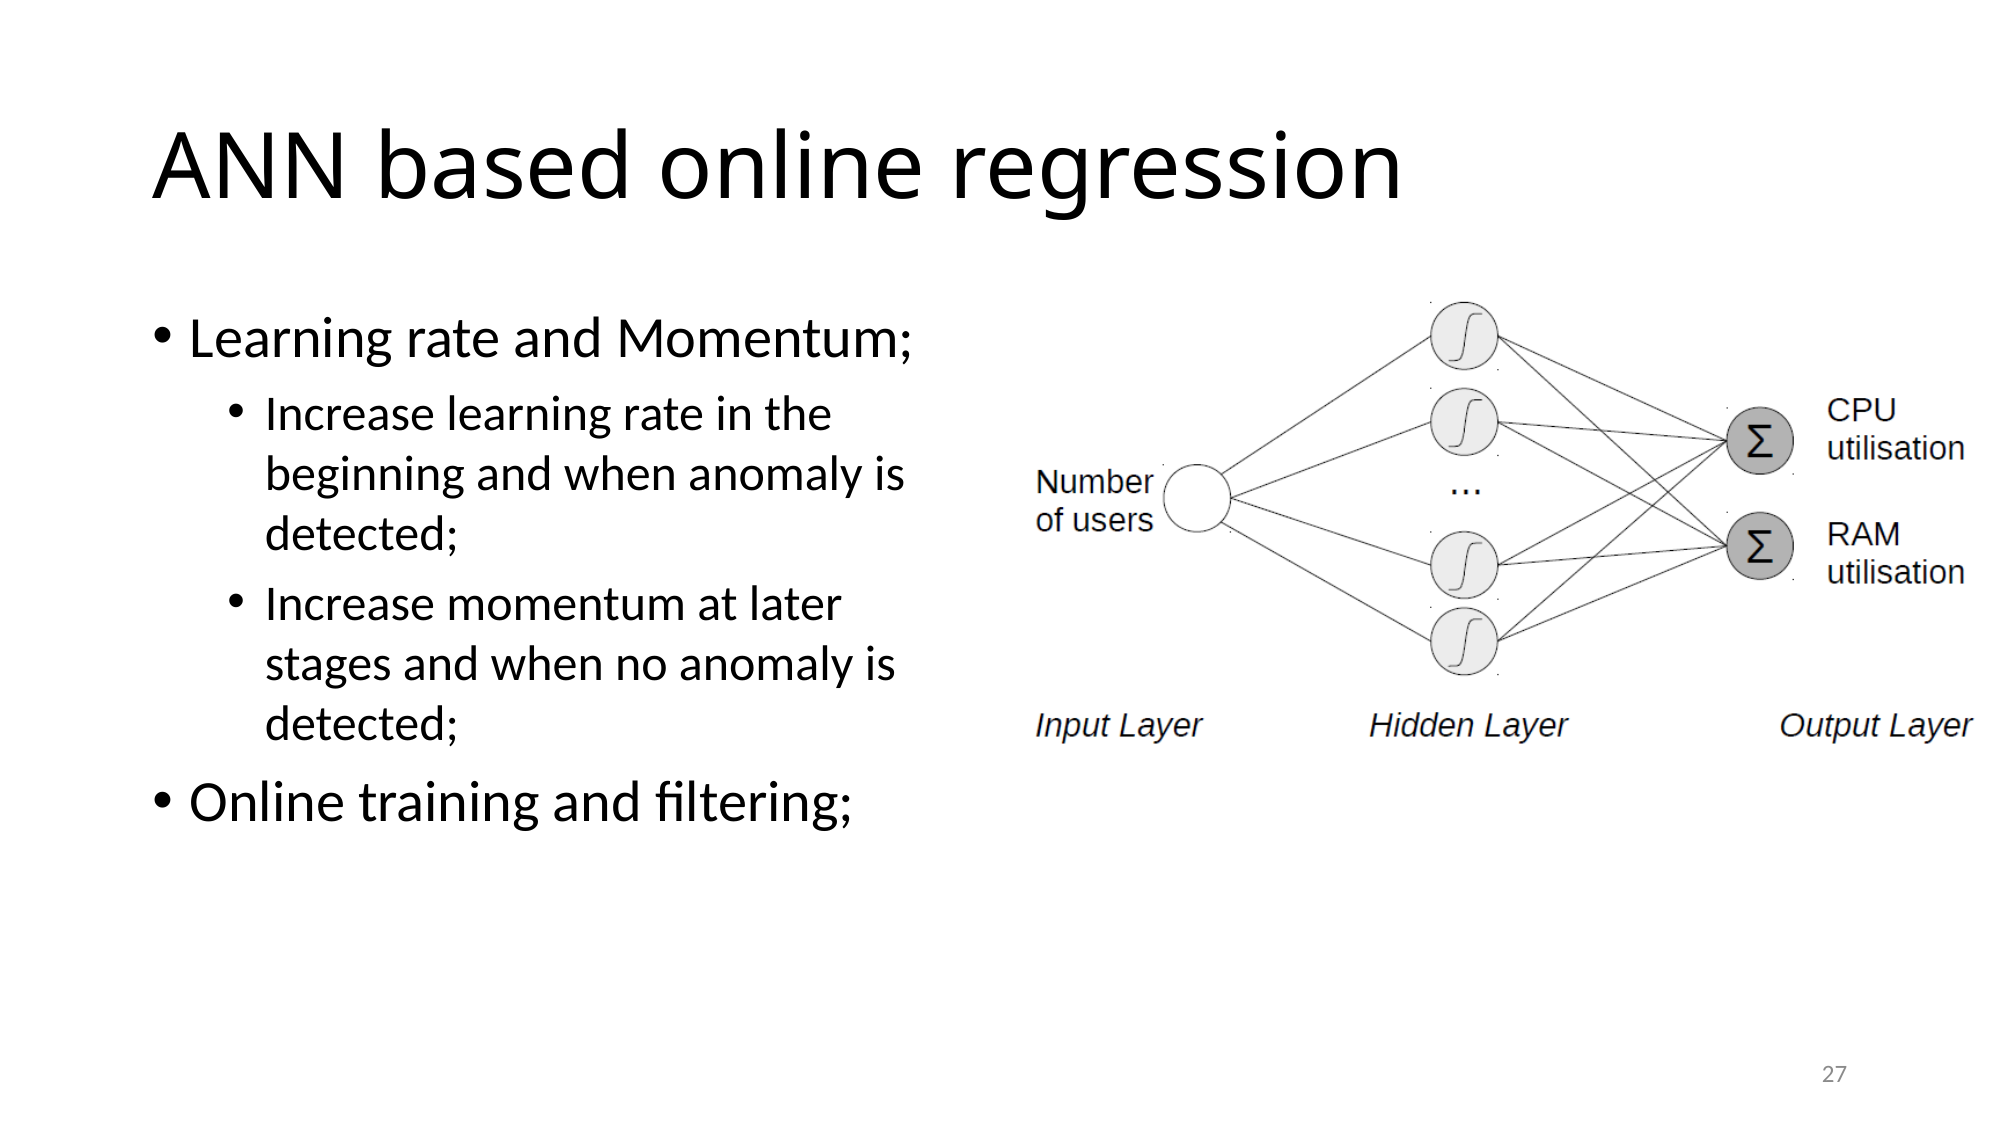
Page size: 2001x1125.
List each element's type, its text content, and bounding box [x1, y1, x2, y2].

list Learning rate and Momentum; Increase learning rate in the beginning and when anomaly is detected; Increase momentum at later stages and when no anomaly is detected; Online training and filtering; [137, 299, 953, 1014]
slide_number <number> [1412, 1042, 1863, 1103]
picture [1018, 295, 2000, 761]
title ANN based online regression [137, 59, 1863, 278]
